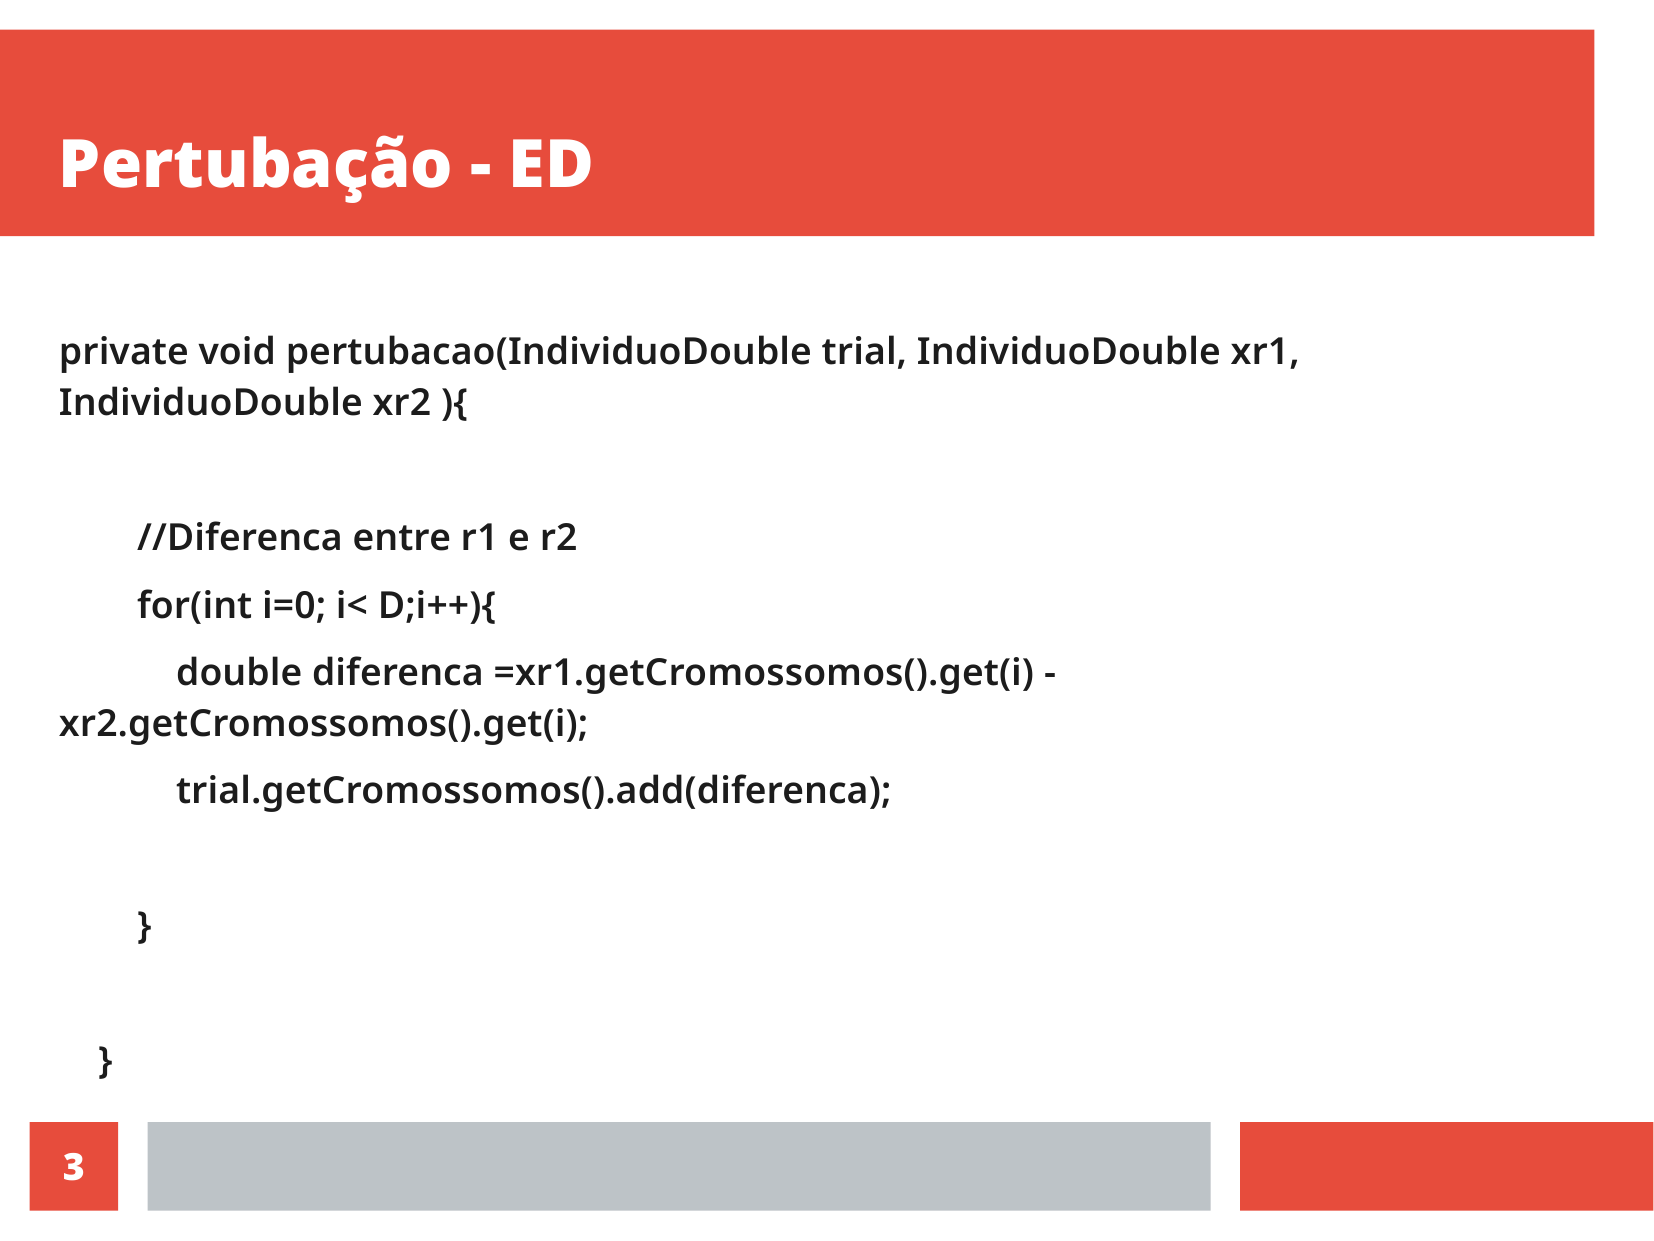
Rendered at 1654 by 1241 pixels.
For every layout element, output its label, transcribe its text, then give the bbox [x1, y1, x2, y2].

title Pertubação - ED [59, 59, 1595, 207]
list private void pertubacao(IndividuoDouble trial, IndividuoDouble xr1, IndividuoDouble xr2 ){ //Diferenca entre r1 e r2 for(int i=0; i< D;i++){ double diferenca =xr1.getCromossomos().get(i) - xr2.getCromossomos().get(i); trial.getCromossomos().add(diferenca); } } [59, 324, 1565, 1093]
